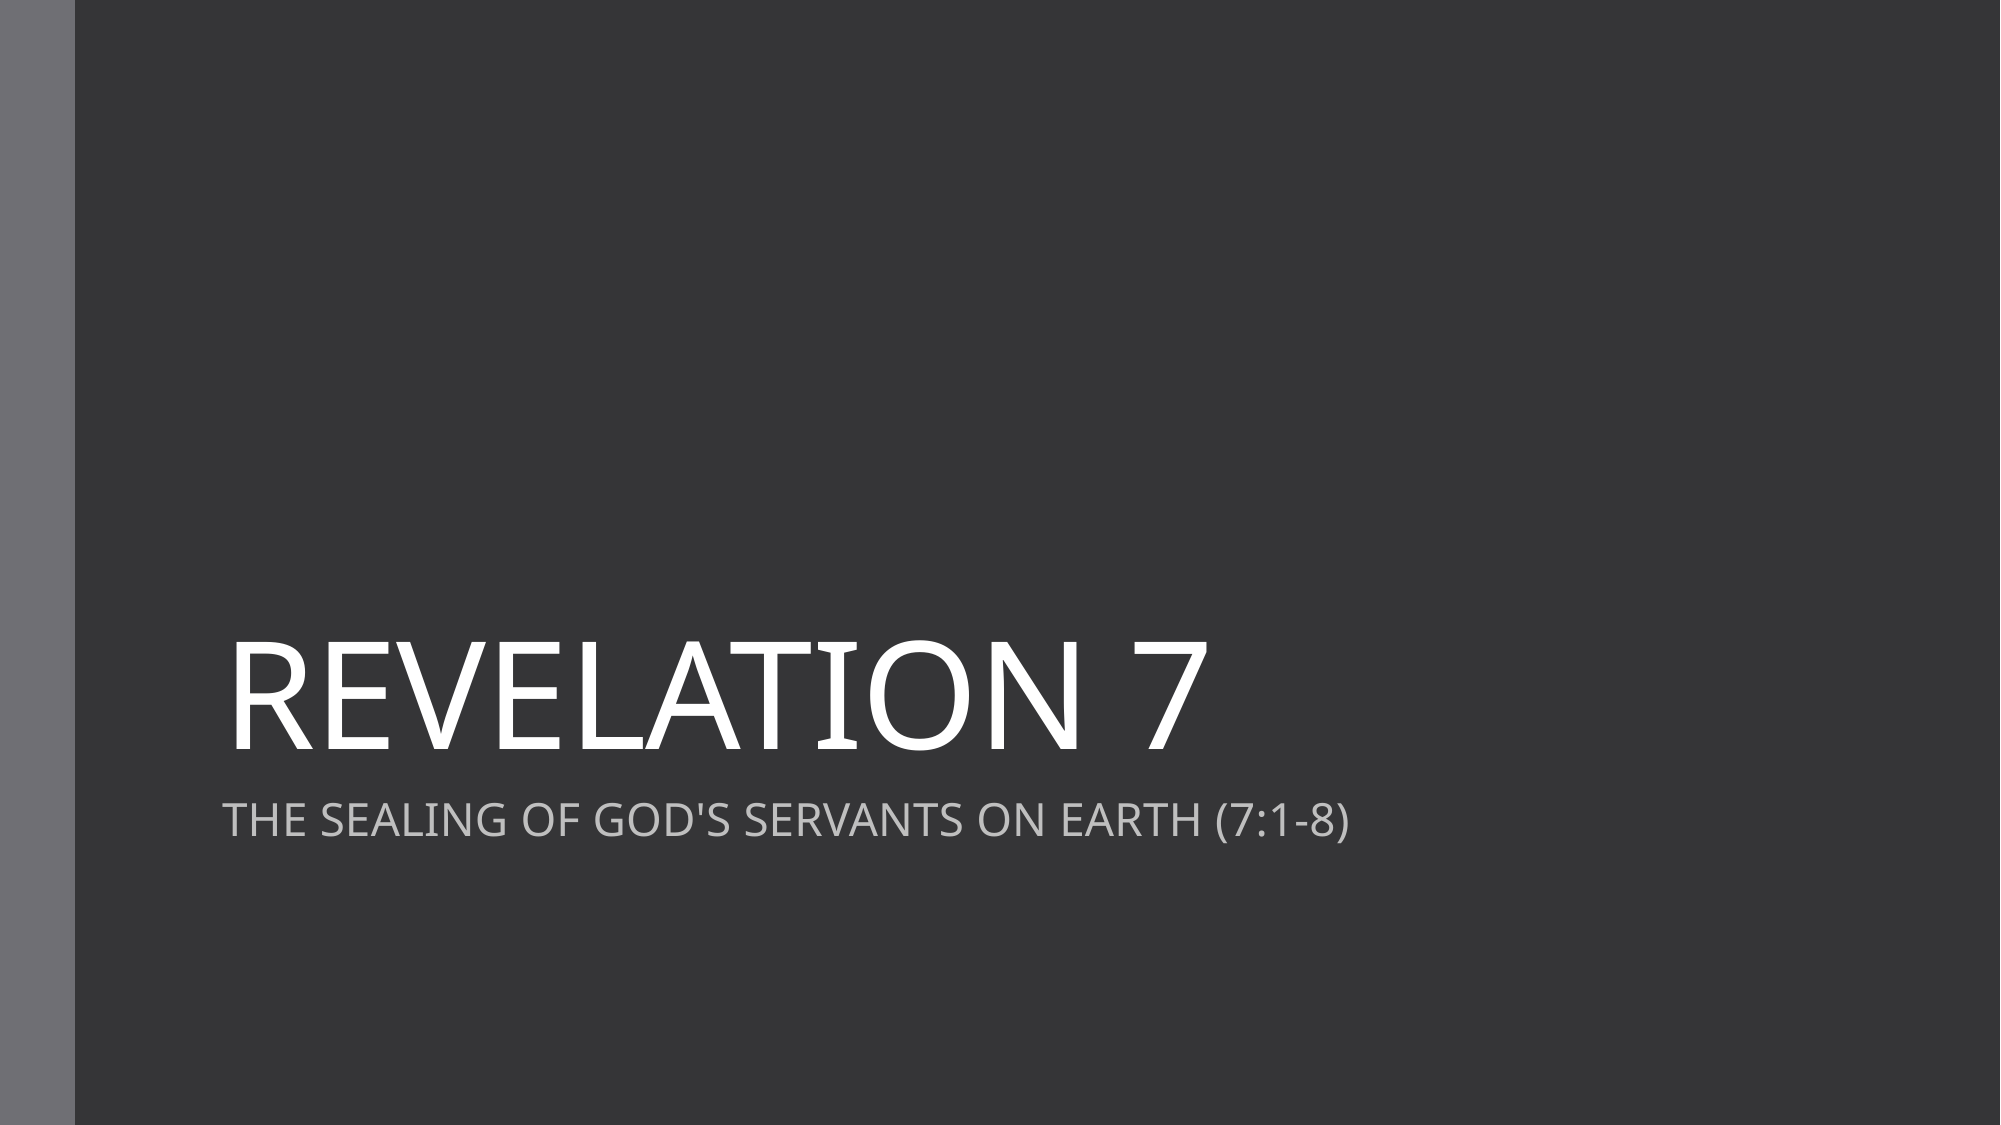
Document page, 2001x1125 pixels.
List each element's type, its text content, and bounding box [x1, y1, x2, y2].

subtitle THE SEALING OF GOD'S SERVANTS ON EARTH (7:1-8) [206, 787, 1752, 1066]
title REVELATION 7 [206, 124, 1752, 787]
